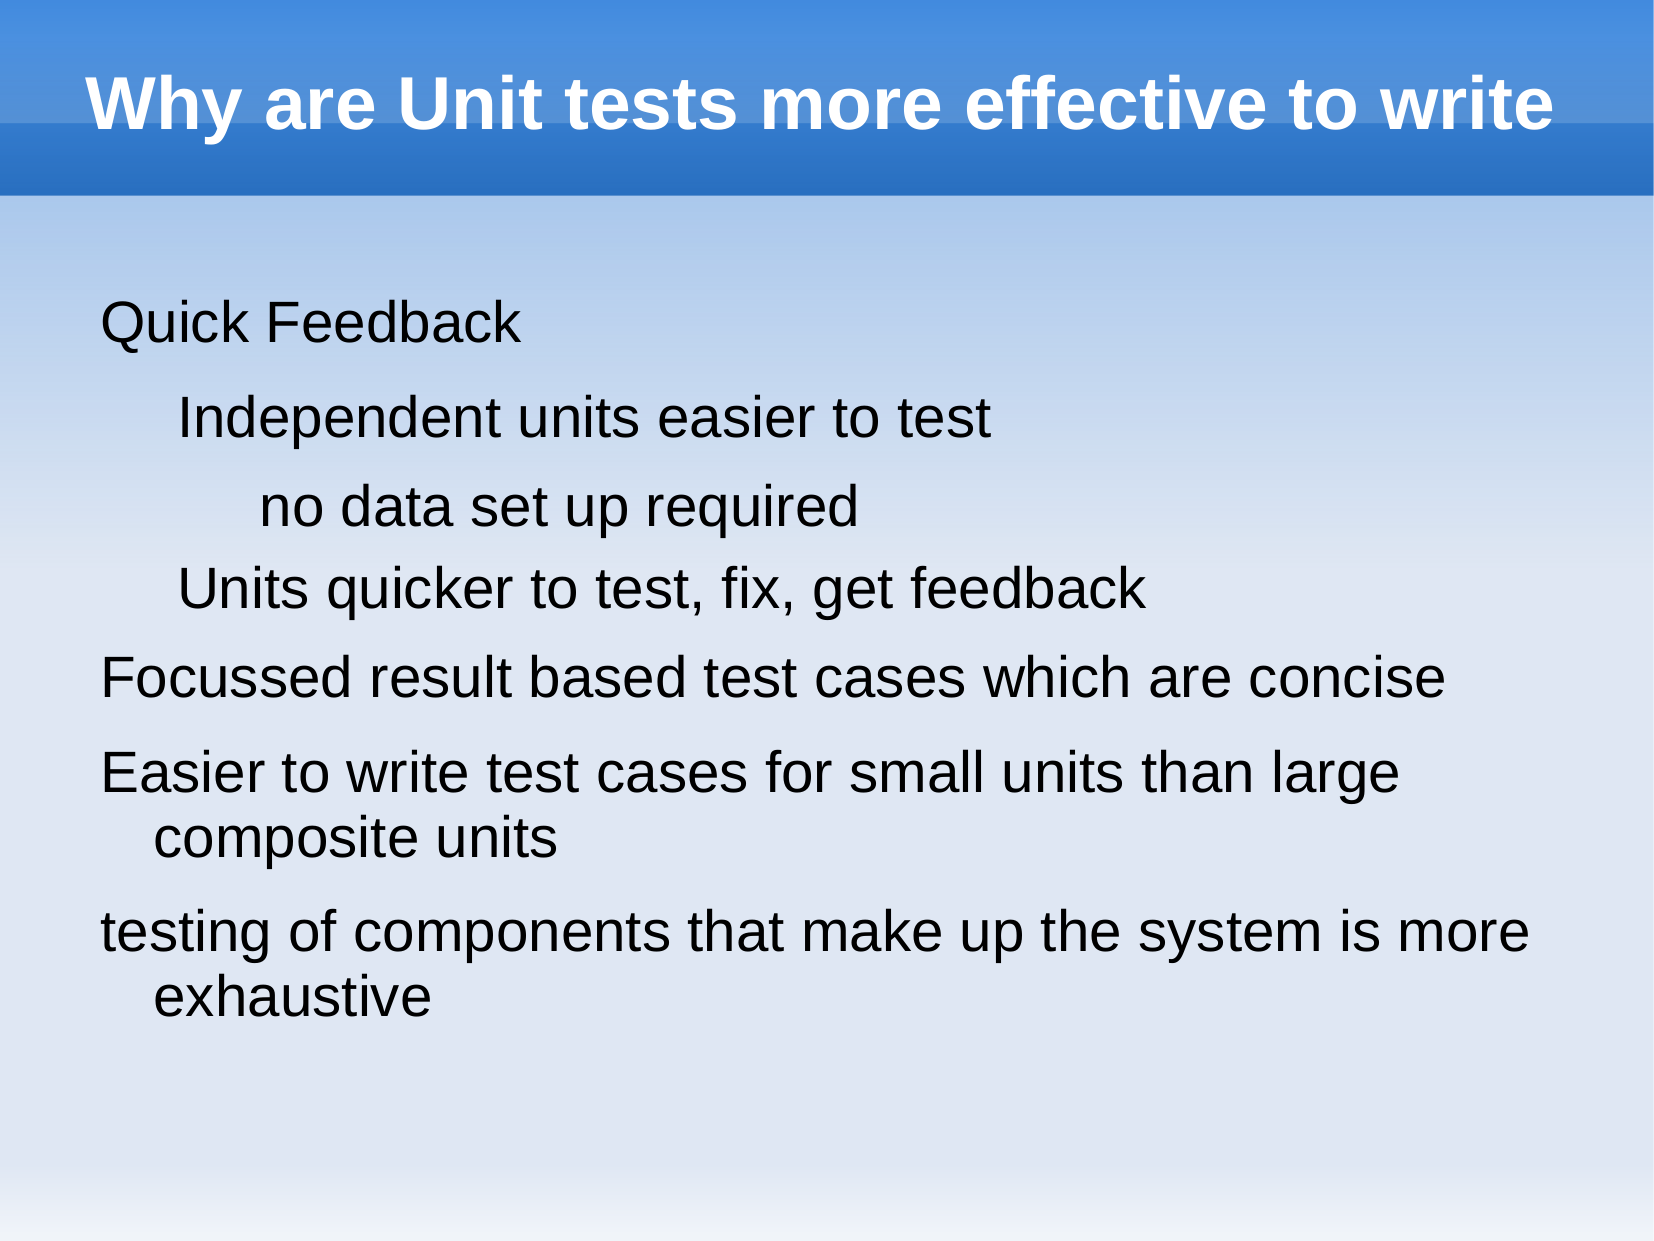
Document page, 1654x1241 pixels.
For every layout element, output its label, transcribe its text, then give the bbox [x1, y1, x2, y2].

title Why are Unit tests more effective to write [76, 7, 1565, 200]
picture [0, 0, 1654, 1241]
list Quick Feedback Independent units easier to test no data set up required Units quicker to test, fix, get feedback Focussed result based test cases which are concise Easier to write test cases for small units than large composite units testing of components that make up the system is more exhaustive [82, 290, 1571, 1122]
